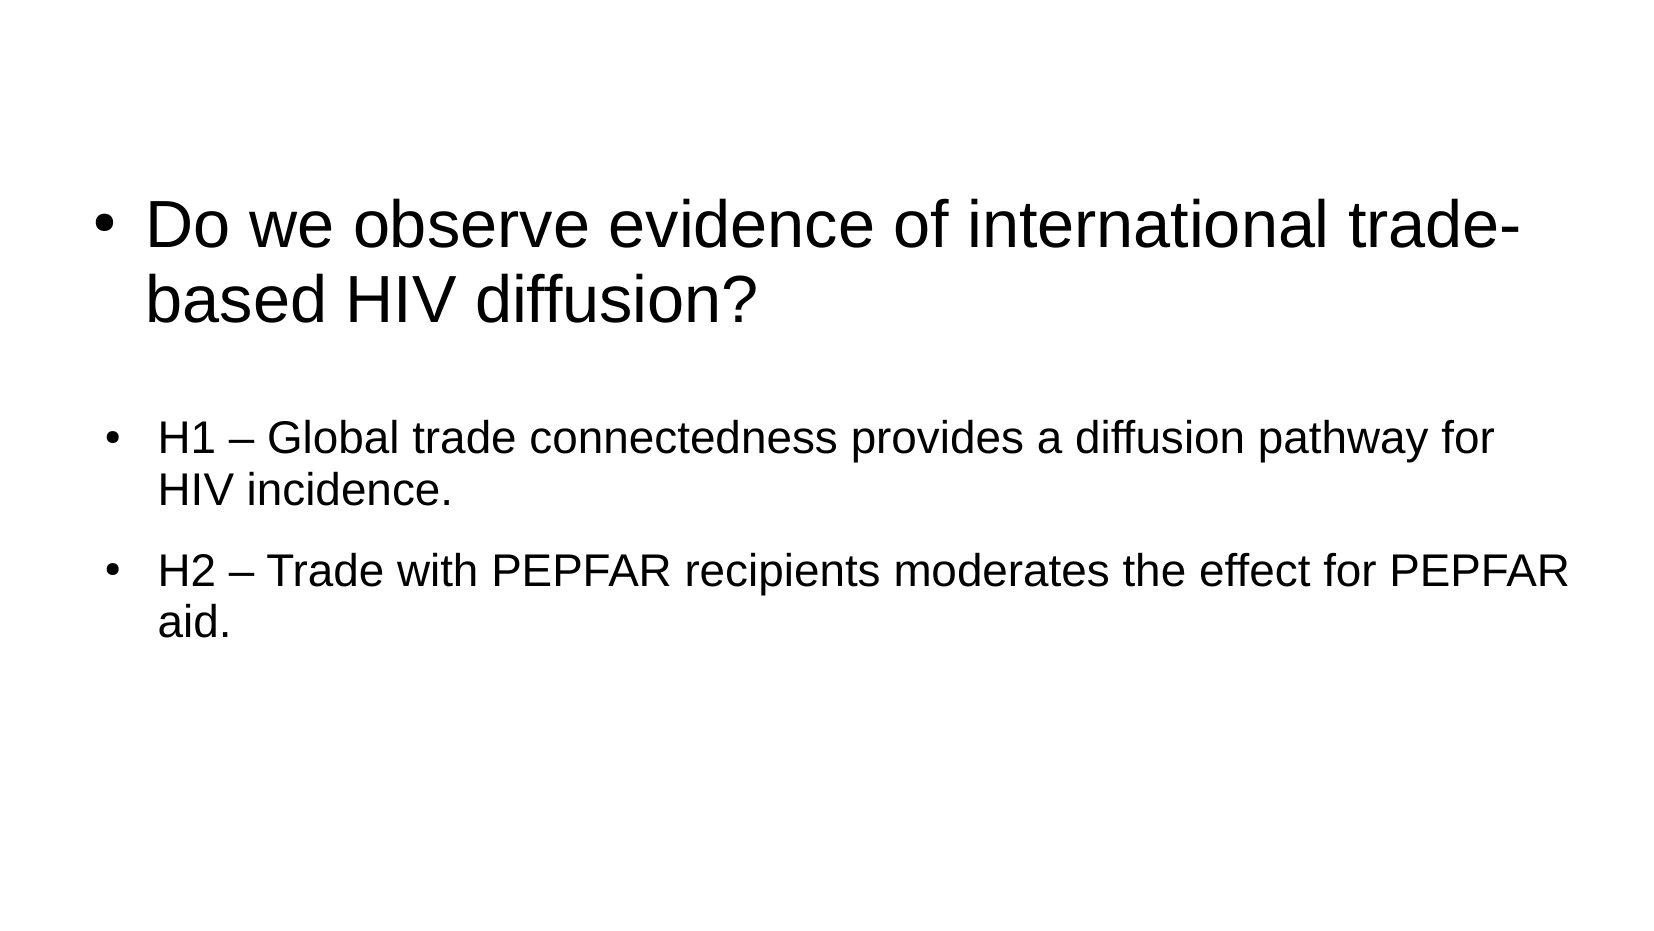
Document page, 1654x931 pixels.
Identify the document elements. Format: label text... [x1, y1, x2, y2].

list Do we observe evidence of international trade-based HIV diffusion? [75, 187, 1564, 338]
list H1 – Global trade connectedness provides a diffusion pathway for HIV incidence. H2 – Trade with PEPFAR recipients moderates the effect for PEPFAR aid. [86, 412, 1576, 676]
